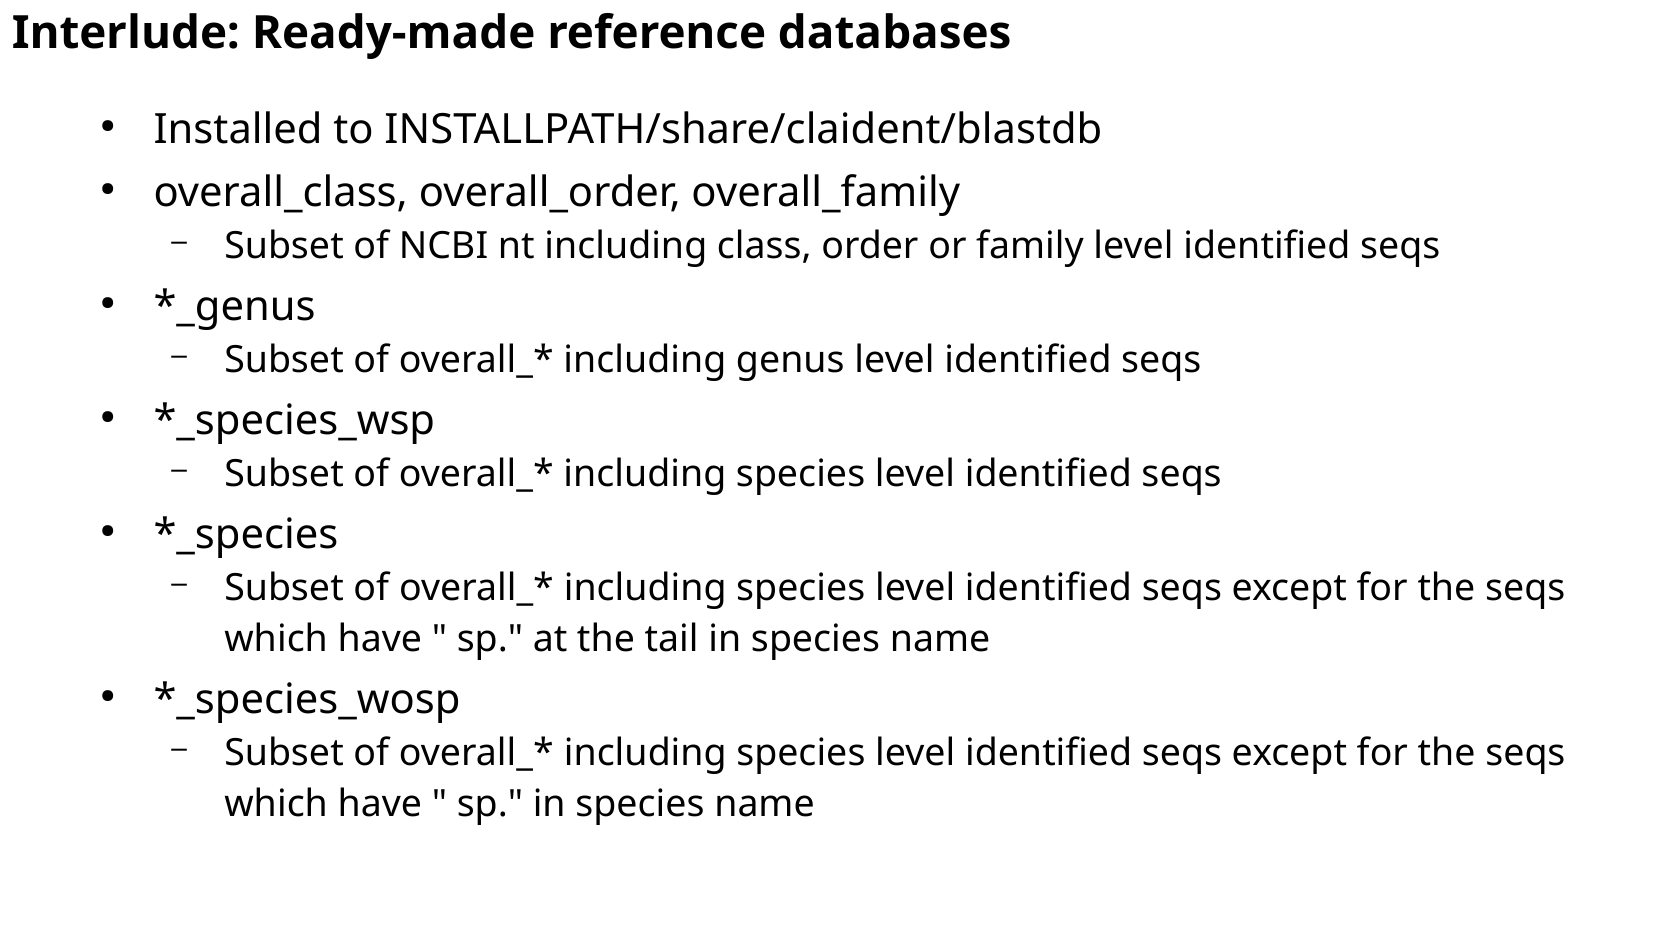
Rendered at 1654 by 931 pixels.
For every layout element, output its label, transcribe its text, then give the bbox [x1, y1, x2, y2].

list Installed to INSTALLPATH/share/claident/blastdb overall_class, overall_order, overall_family Subset of NCBI nt including class, order or family level identified seqs *_genus Subset of overall_* including genus level identified seqs *_species_wsp Subset of overall_* including species level identified seqs *_species Subset of overall_* including species level identified seqs except for the seqs which have " sp." at the tail in species name *_species_wosp Subset of overall_* including species level identified seqs except for the seqs which have " sp." in species name [82, 98, 1571, 832]
title Interlude: Ready-made reference databases [11, 0, 1642, 130]
